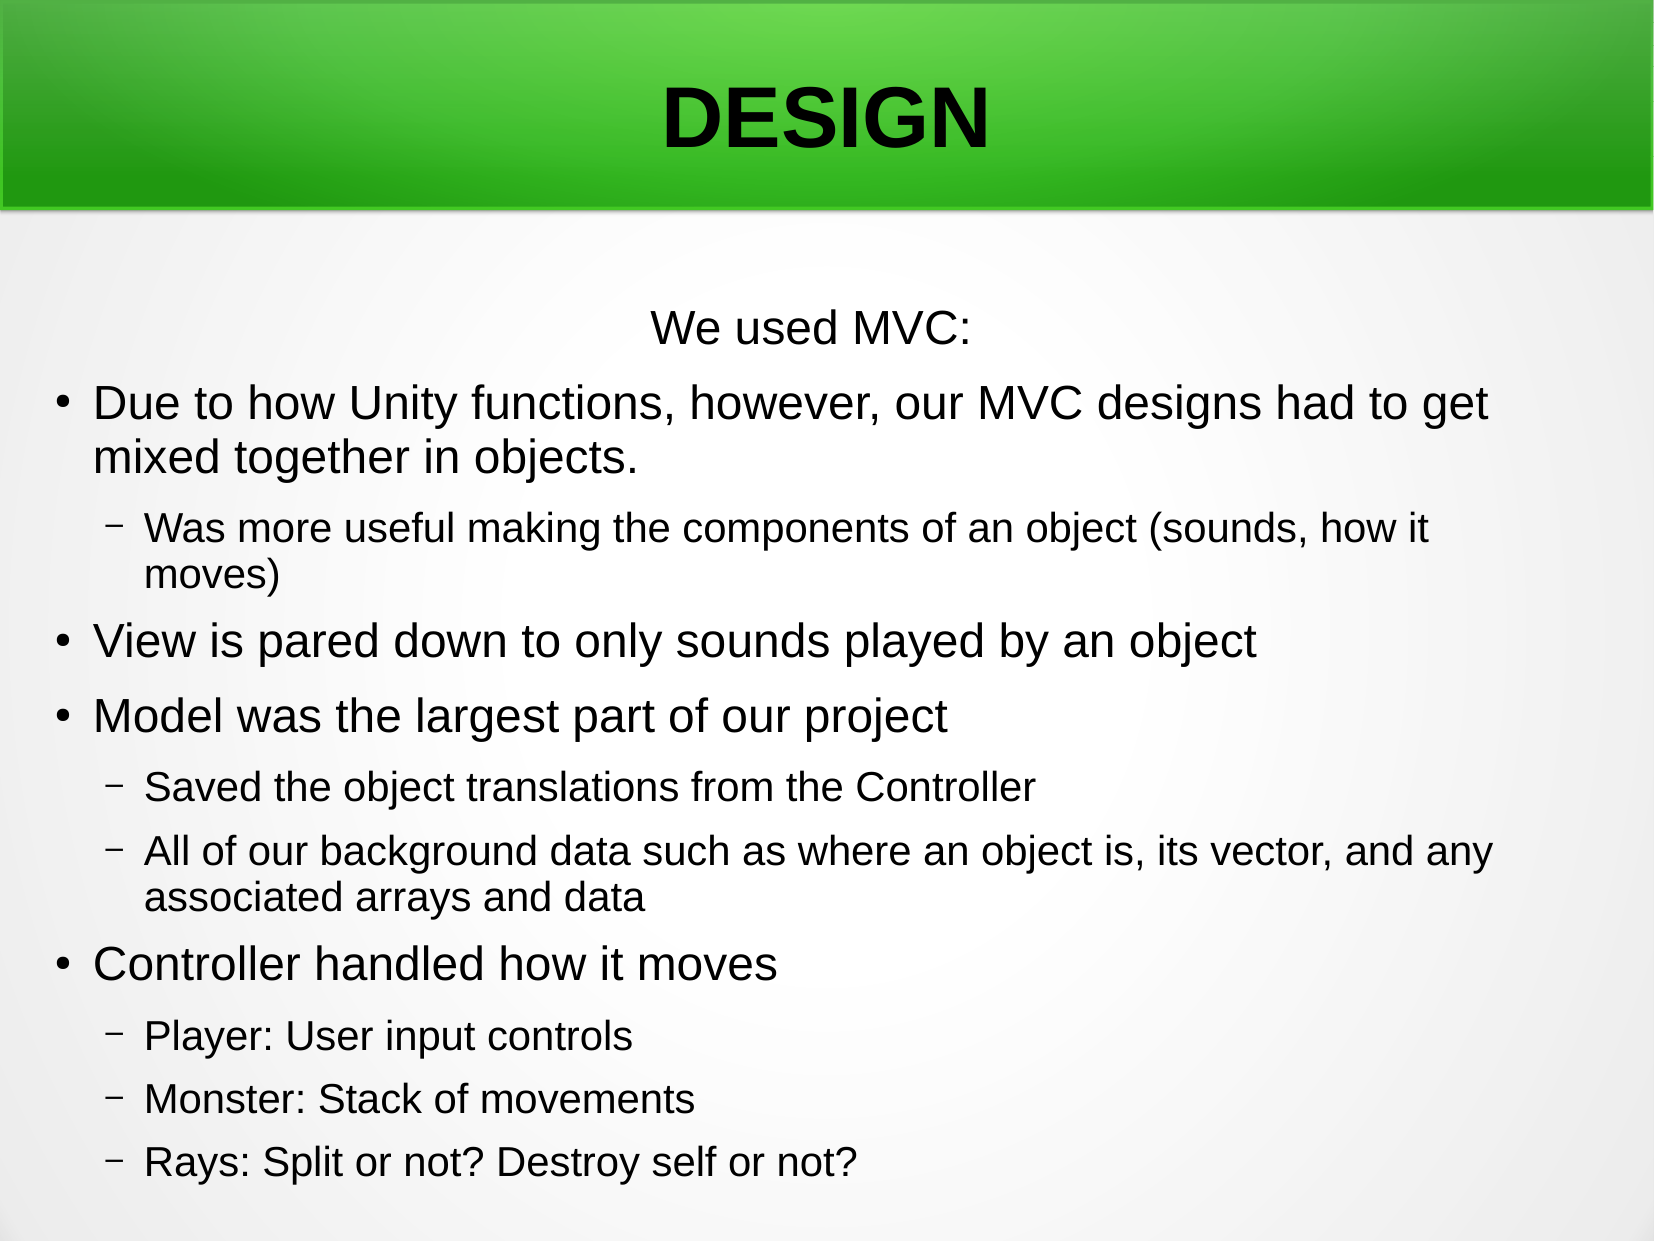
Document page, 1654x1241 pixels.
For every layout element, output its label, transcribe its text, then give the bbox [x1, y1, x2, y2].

list We used MVC: Due to how Unity functions, however, our MVC designs had to get mixed together in objects. Was more useful making the components of an object (sounds, how it moves) View is pared down to only sounds played by an object Model was the largest part of our project Saved the object translations from the Controller All of our background data such as where an object is, its vector, and any associated arrays and data Controller handled how it moves Player: User input controls Monster: Stack of movements Rays: Split or not? Destroy self or not? [41, 300, 1531, 1241]
title DESIGN [82, 47, 1571, 189]
